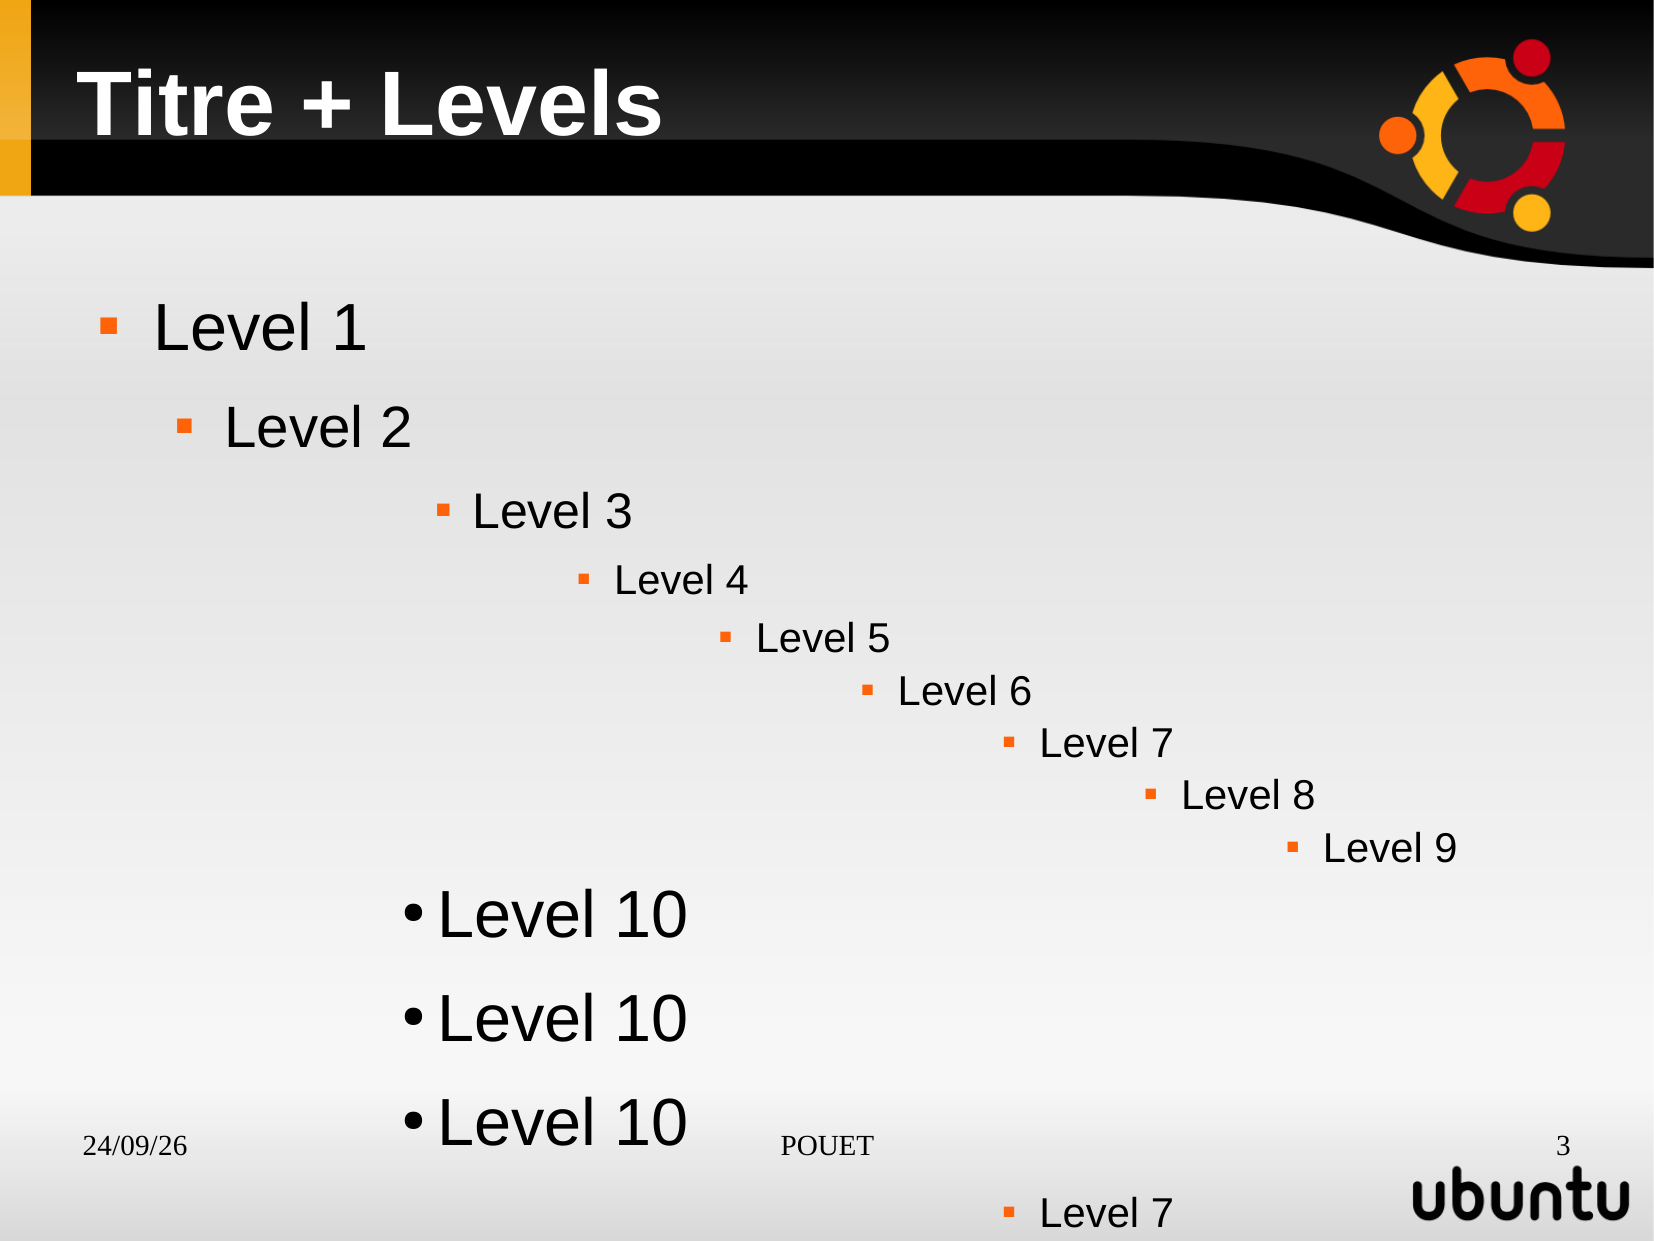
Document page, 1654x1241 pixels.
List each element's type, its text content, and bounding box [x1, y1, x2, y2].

list Level 1 Level 2 Level 3 Level 4 Level 5 Level 6 Level 7 Level 8 Level 9 Level 10 Level 10 Level 10 Level 7 [82, 290, 1571, 1109]
picture [0, 0, 1654, 1241]
title Titre + Levels [76, 0, 1565, 208]
